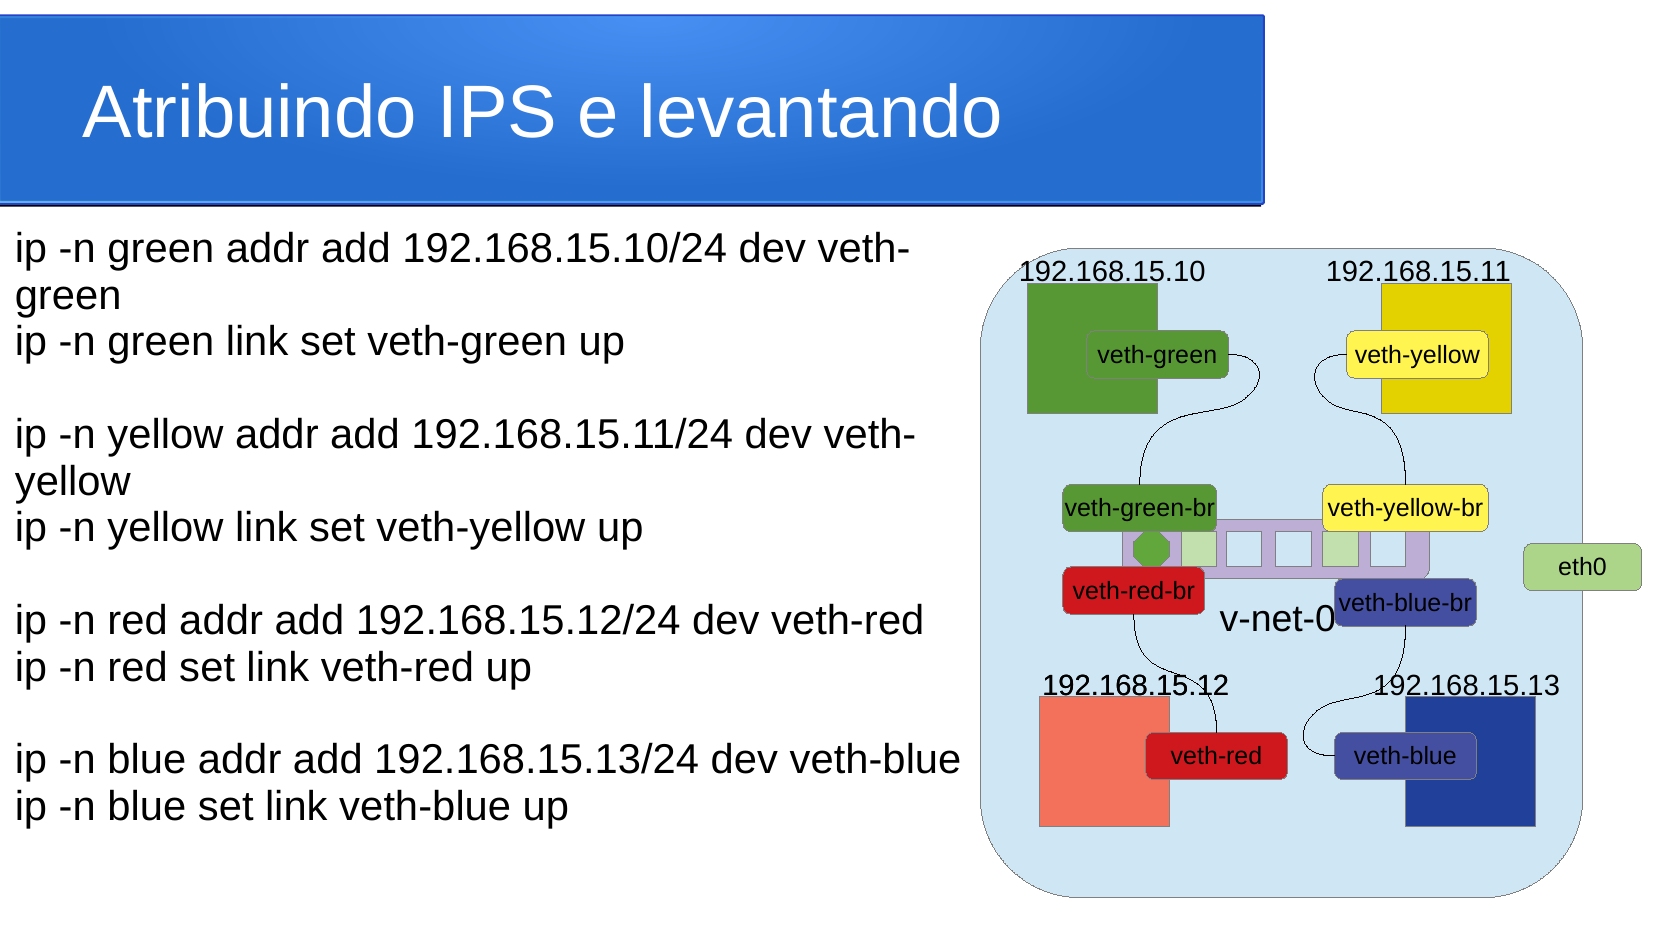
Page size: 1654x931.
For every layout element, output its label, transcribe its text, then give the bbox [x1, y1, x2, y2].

text_box v-net-0 [1204, 590, 1371, 648]
text_box ip -n green addr add 192.168.15.10/24 dev veth-green ip -n green link set veth-green up ip -n yellow addr add 192.168.15.11/24 dev veth-yellow ip -n yellow link set veth-yellow up ip -n red addr add 192.168.15.12/24 dev veth-red ip -n red set link veth-red up ip -n blue addr add 192.168.15.13/24 dev veth-blue ip -n blue set link veth-blue up [0, 217, 993, 931]
text_box veth-red-br [1062, 566, 1205, 615]
text_box 192.168.15.12 [1027, 661, 1252, 709]
text_box veth-red [1145, 732, 1288, 780]
text_box veth-blue [1334, 732, 1477, 780]
text_box [993, 248, 1583, 898]
text_box veth-blue-br [1334, 578, 1477, 627]
text_box eth0 [1523, 543, 1642, 591]
text_box veth-green-br [1062, 484, 1217, 532]
title Atribuindo IPS e levantando [82, 35, 1235, 189]
text_box veth-yellow [1346, 330, 1489, 379]
text_box 192.168.15.11 [1311, 247, 1536, 296]
text_box 192.168.15.10 [1003, 247, 1229, 296]
text_box veth-yellow-br [1322, 484, 1489, 532]
text_box 192.168.15.13 [1358, 661, 1583, 709]
text_box veth-green [1086, 330, 1229, 379]
